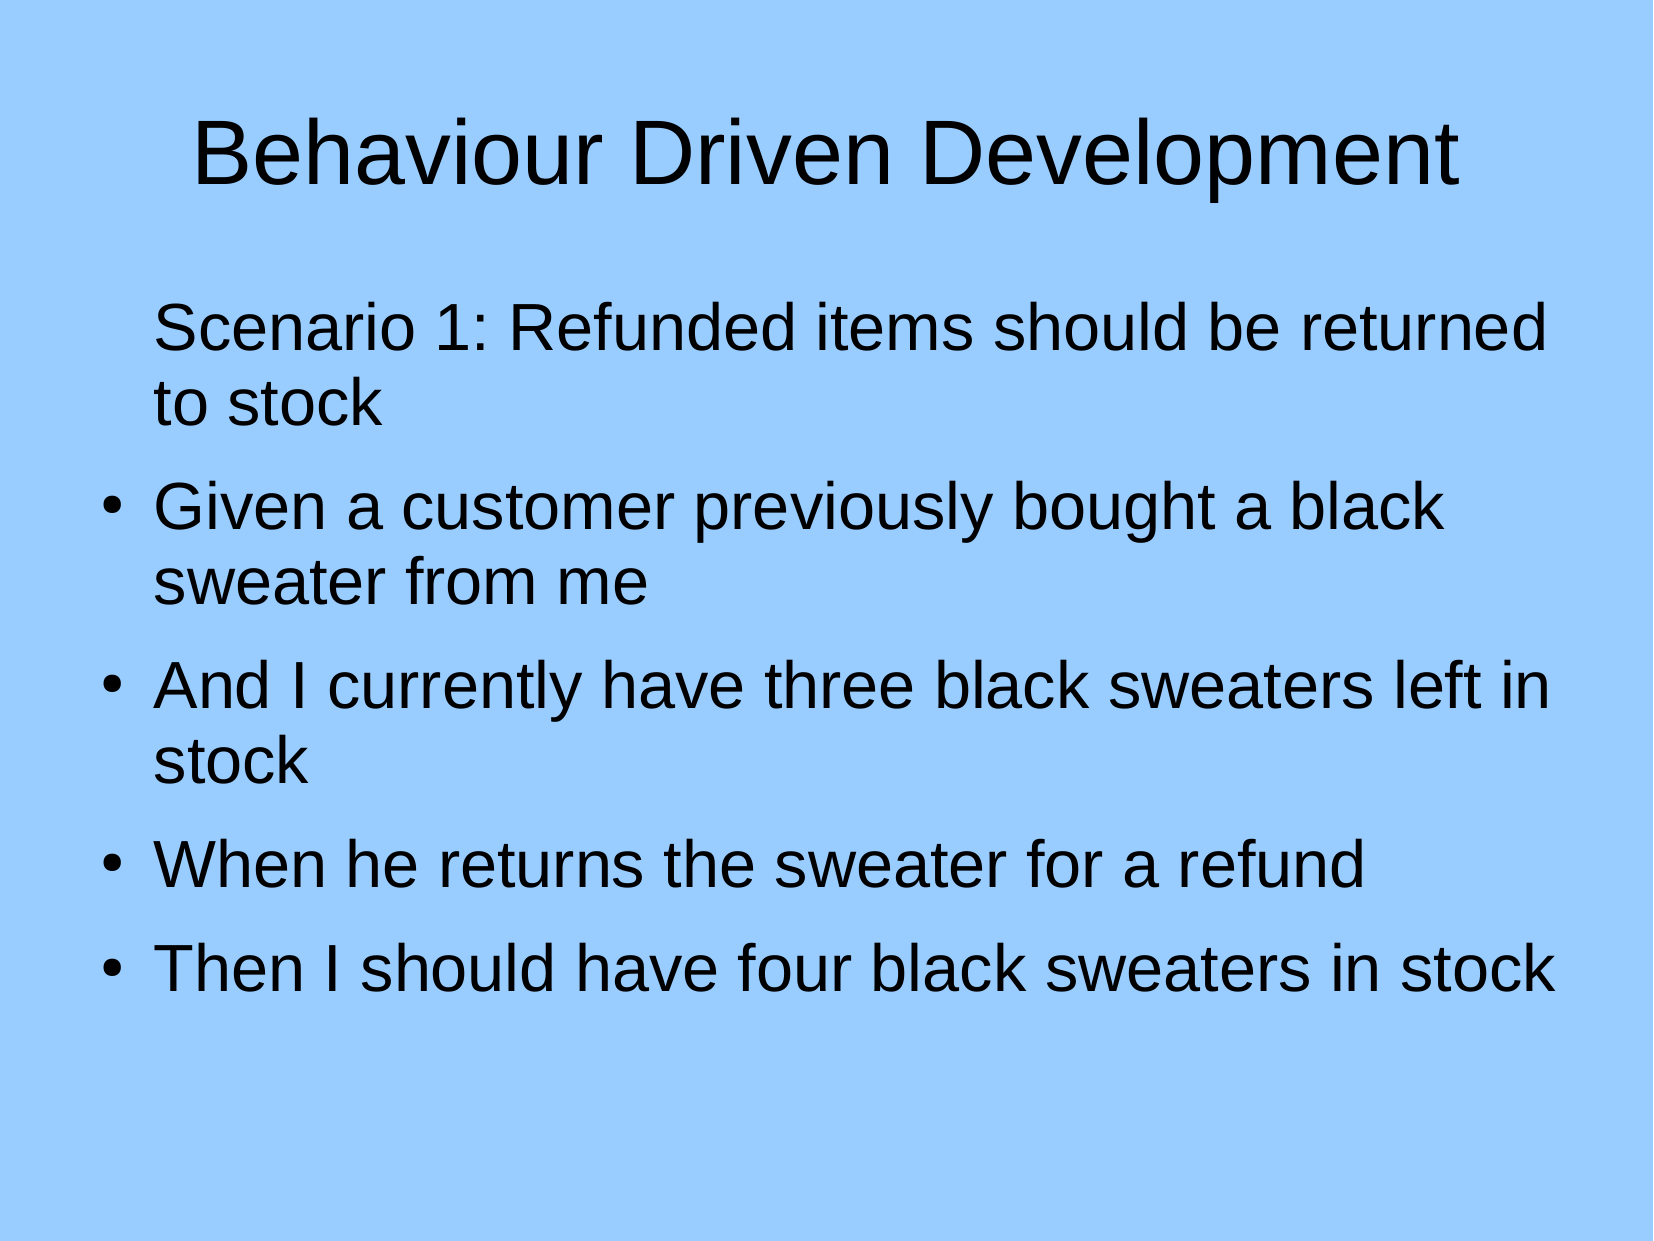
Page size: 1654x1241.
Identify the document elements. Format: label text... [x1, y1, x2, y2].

list Scenario 1: Refunded items should be returned to stock Given a customer previously bought a black sweater from me And I currently have three black sweaters left in stock When he returns the sweater for a refund Then I should have four black sweaters in stock [82, 290, 1571, 1010]
title Behaviour Driven Development [82, 49, 1571, 257]
